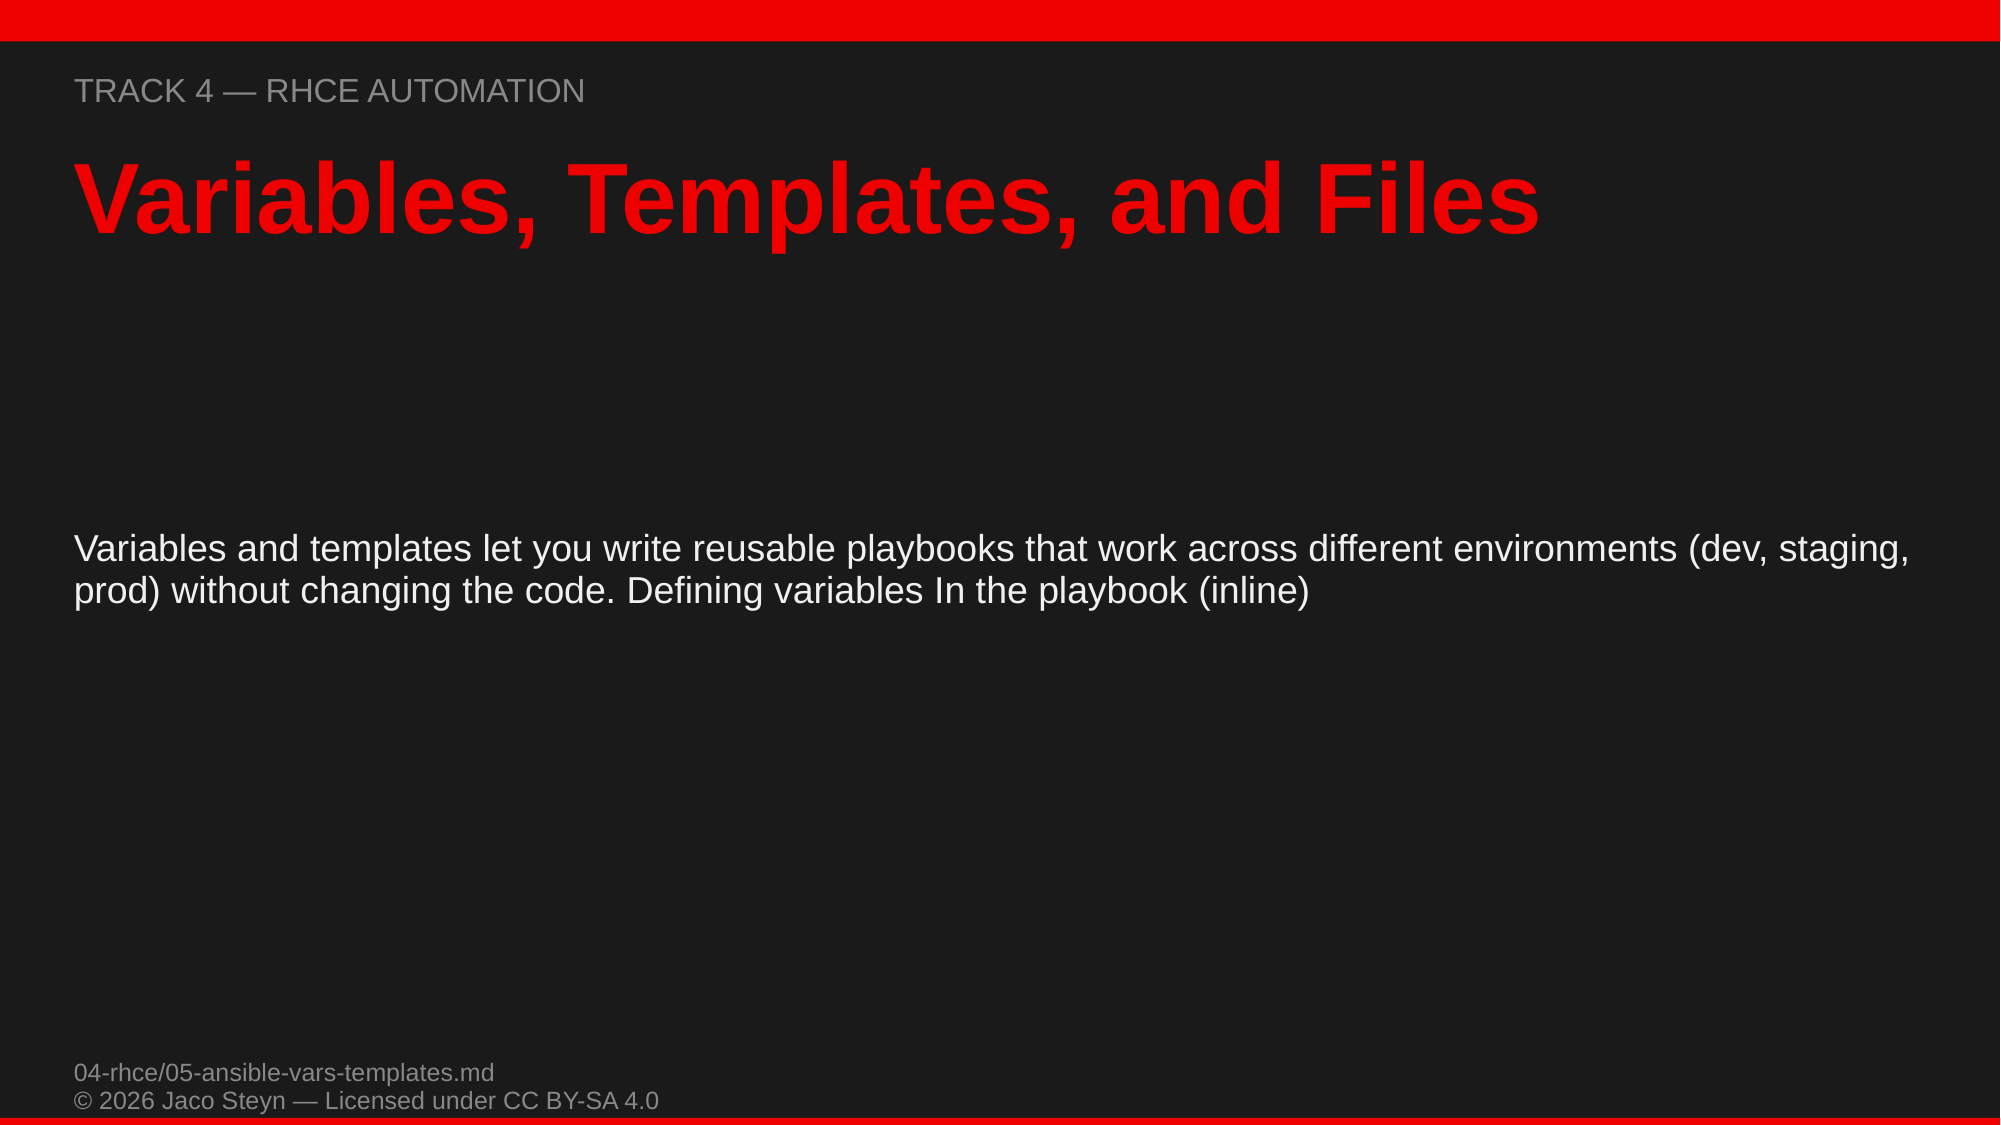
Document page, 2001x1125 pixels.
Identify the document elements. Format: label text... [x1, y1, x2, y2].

text_box TRACK 4 — RHCE AUTOMATION [59, 64, 1942, 119]
text_box Variables and templates let you write reusable playbooks that work across different environments (dev, staging, prod) without changing the code. Defining variables In the playbook (inline) [59, 519, 1942, 727]
text_box 04-rhce/05-ansible-vars-templates.md © 2026 Jaco Steyn — Licensed under CC BY-SA 4.0 [59, 1051, 1942, 1111]
text_box Variables, Templates, and Files [59, 135, 1942, 461]
text_box [0, 0, 2001, 42]
text_box [0, 1117, 2001, 1125]
